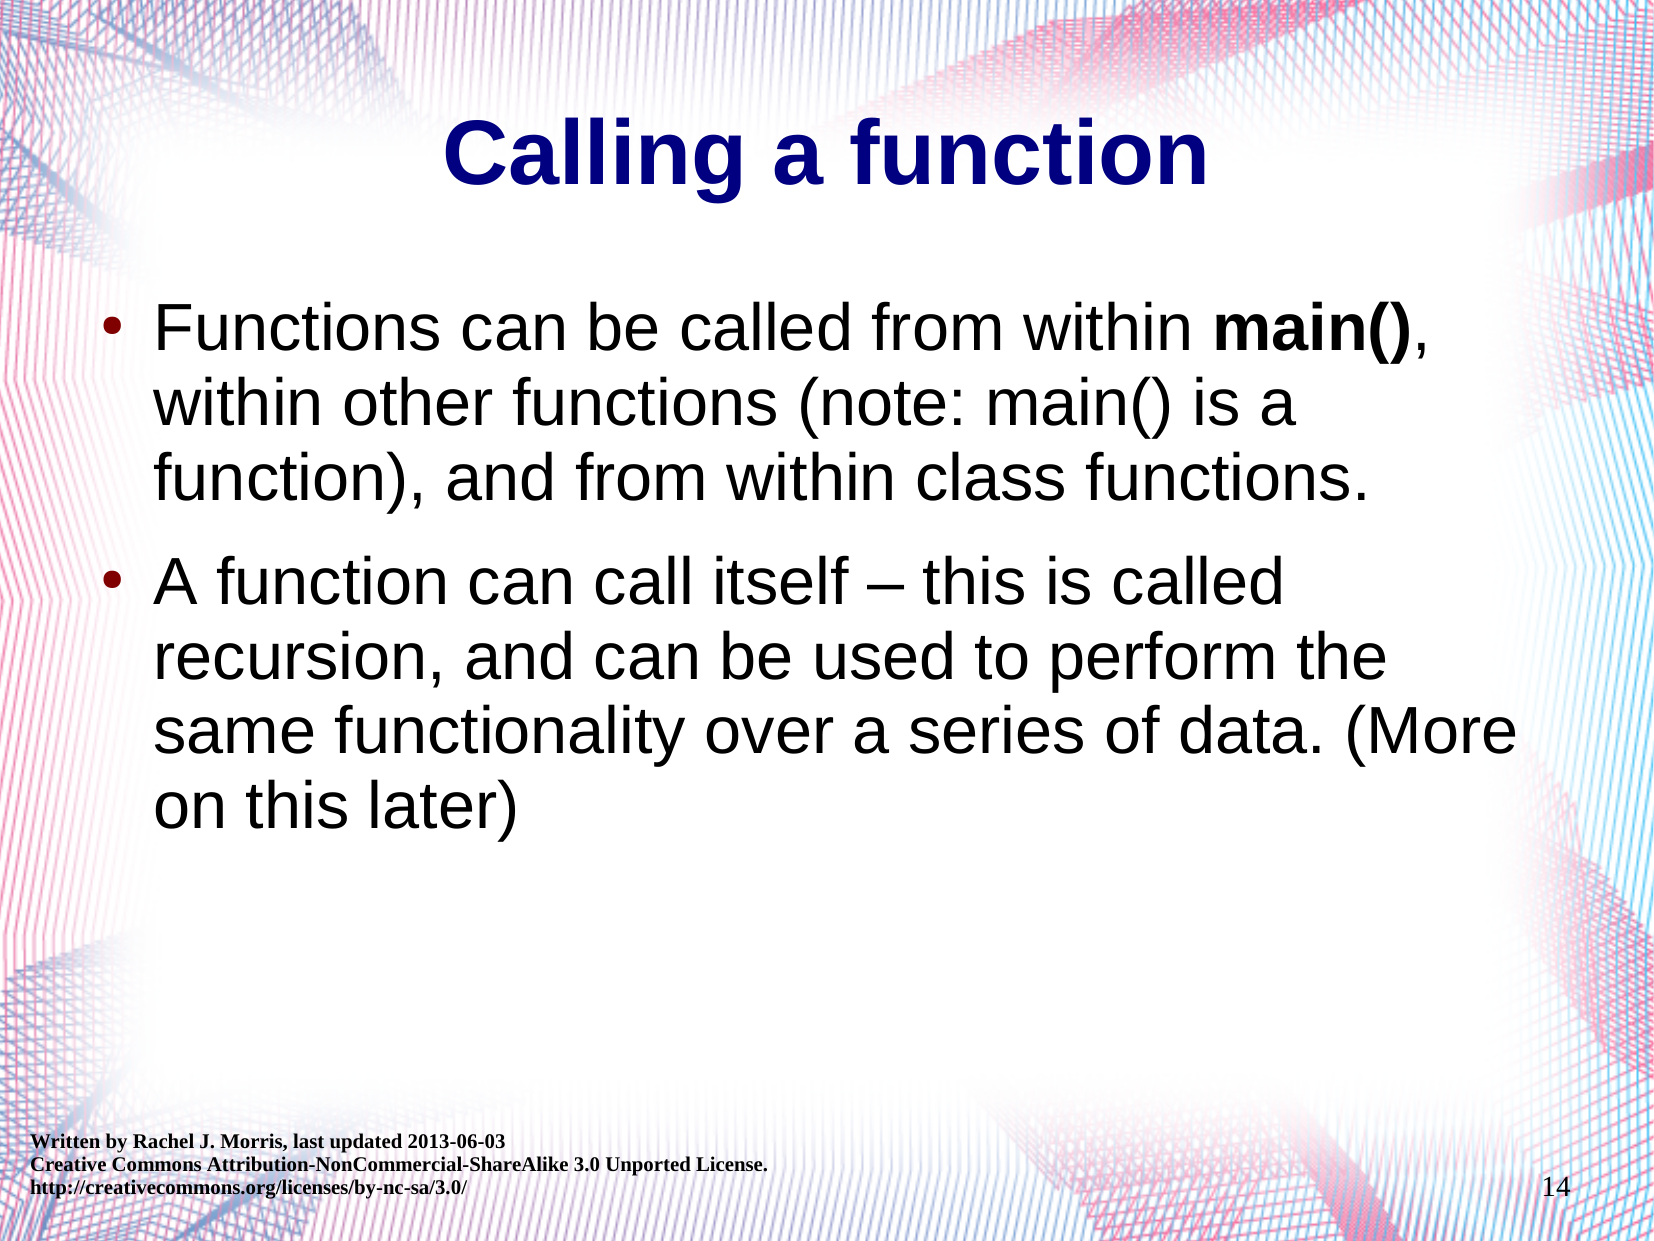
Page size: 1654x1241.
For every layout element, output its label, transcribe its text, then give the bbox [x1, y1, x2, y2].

list Functions can be called from within main(), within other functions (note: main() is a function), and from within class functions. A function can call itself – this is called recursion, and can be used to perform the same functionality over a series of data. (More on this later) [82, 290, 1571, 1010]
picture [0, 0, 1654, 1241]
title Calling a function [82, 49, 1571, 257]
